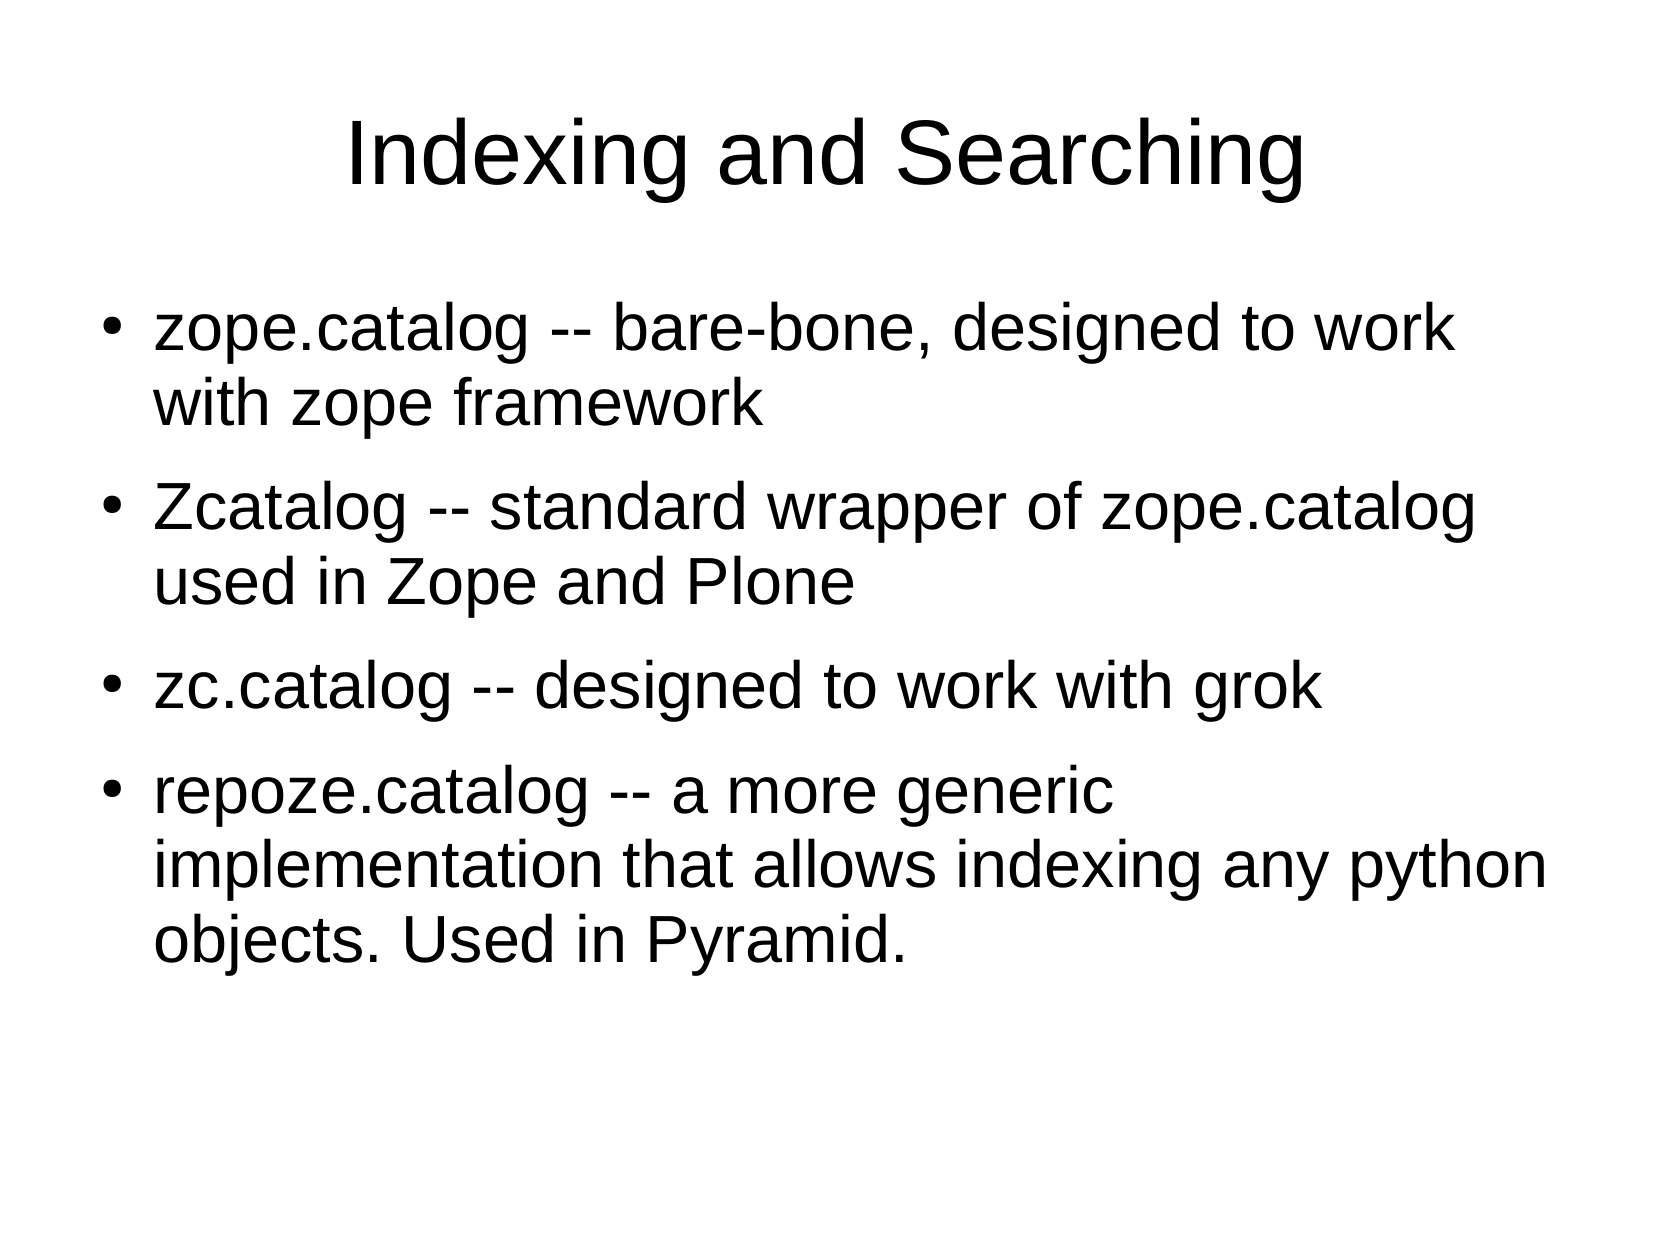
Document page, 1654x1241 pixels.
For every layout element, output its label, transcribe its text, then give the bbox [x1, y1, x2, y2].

title Indexing and Searching [82, 49, 1571, 257]
list zope.catalog -- bare-bone, designed to work with zope framework Zcatalog -- standard wrapper of zope.catalog used in Zope and Plone zc.catalog -- designed to work with grok repoze.catalog -- a more generic implementation that allows indexing any python objects. Used in Pyramid. [82, 290, 1571, 1010]
